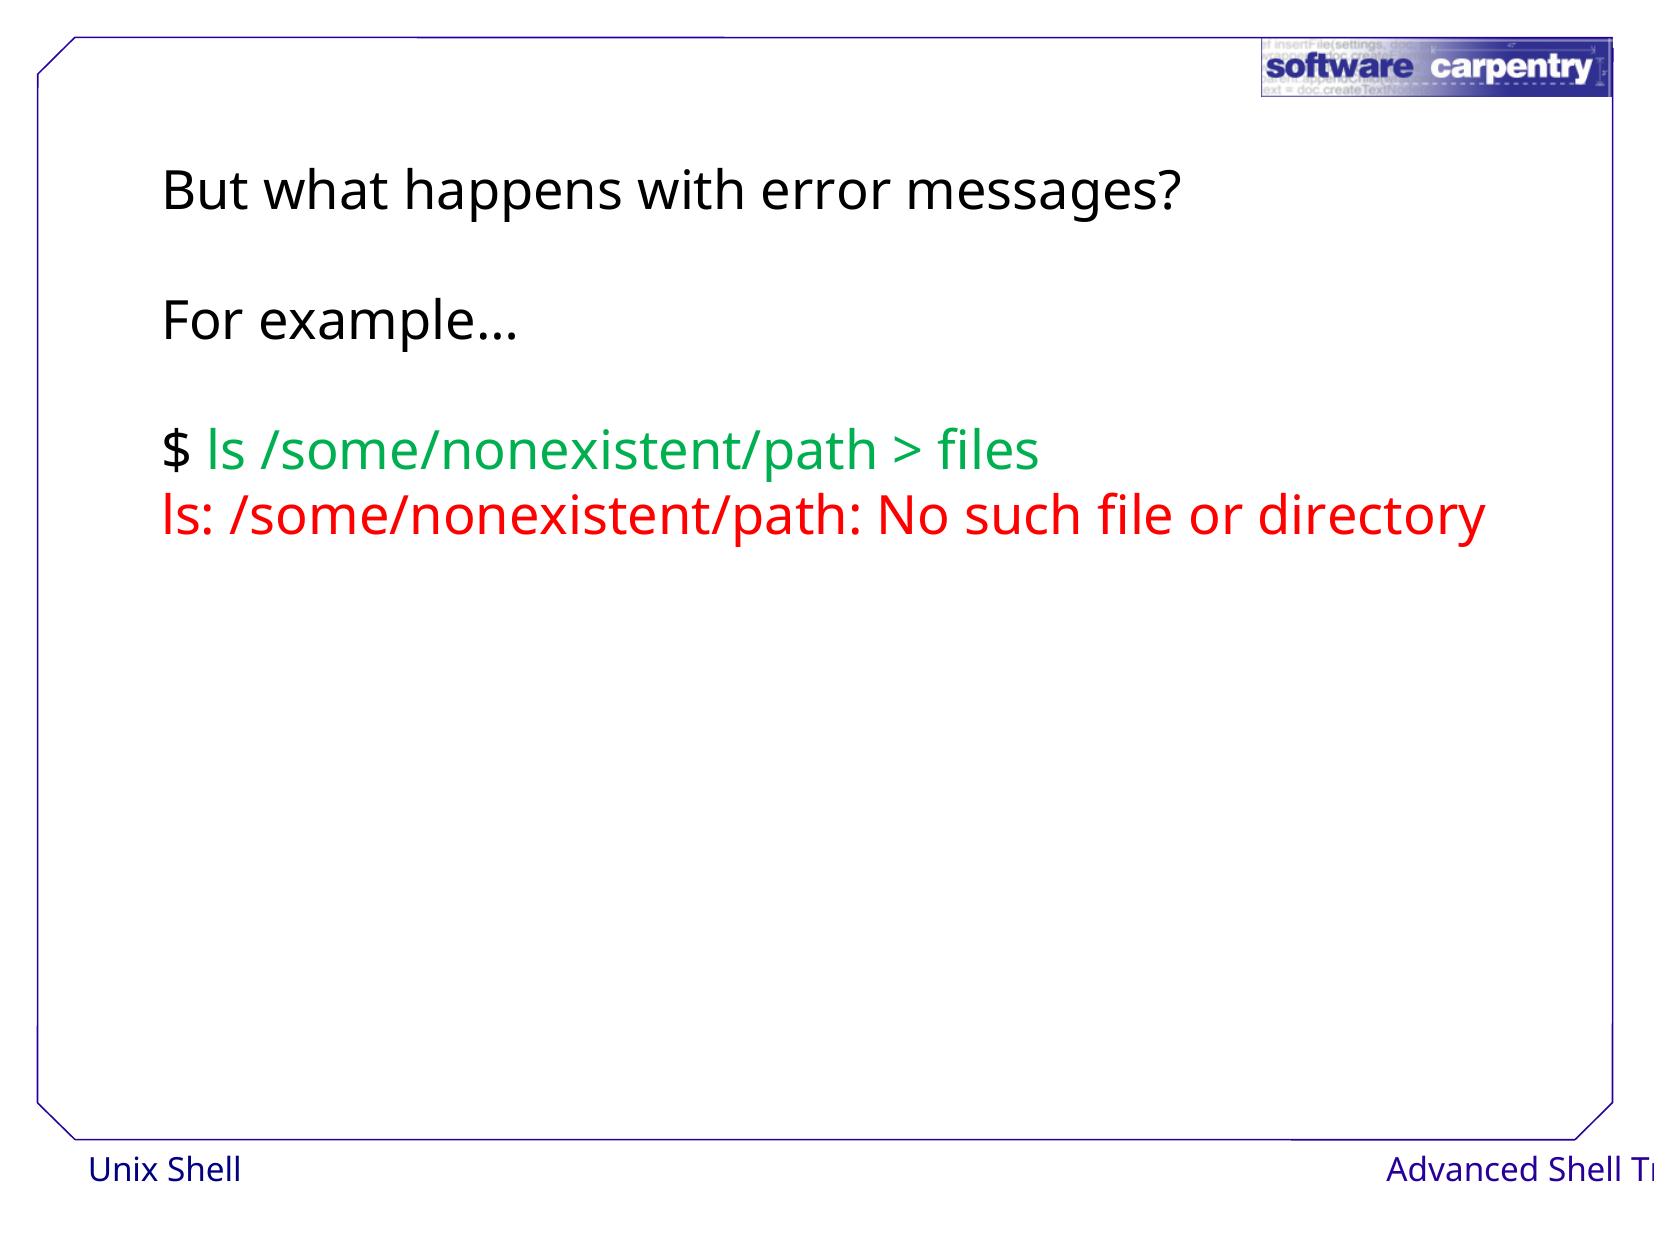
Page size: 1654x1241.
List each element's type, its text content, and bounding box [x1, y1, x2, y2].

picture [1261, 39, 1613, 97]
text_box But what happens with error messages? For example… $ ls /some/nonexistent/path > files ls: /some/nonexistent/path: No such file or directory [146, 147, 1583, 553]
